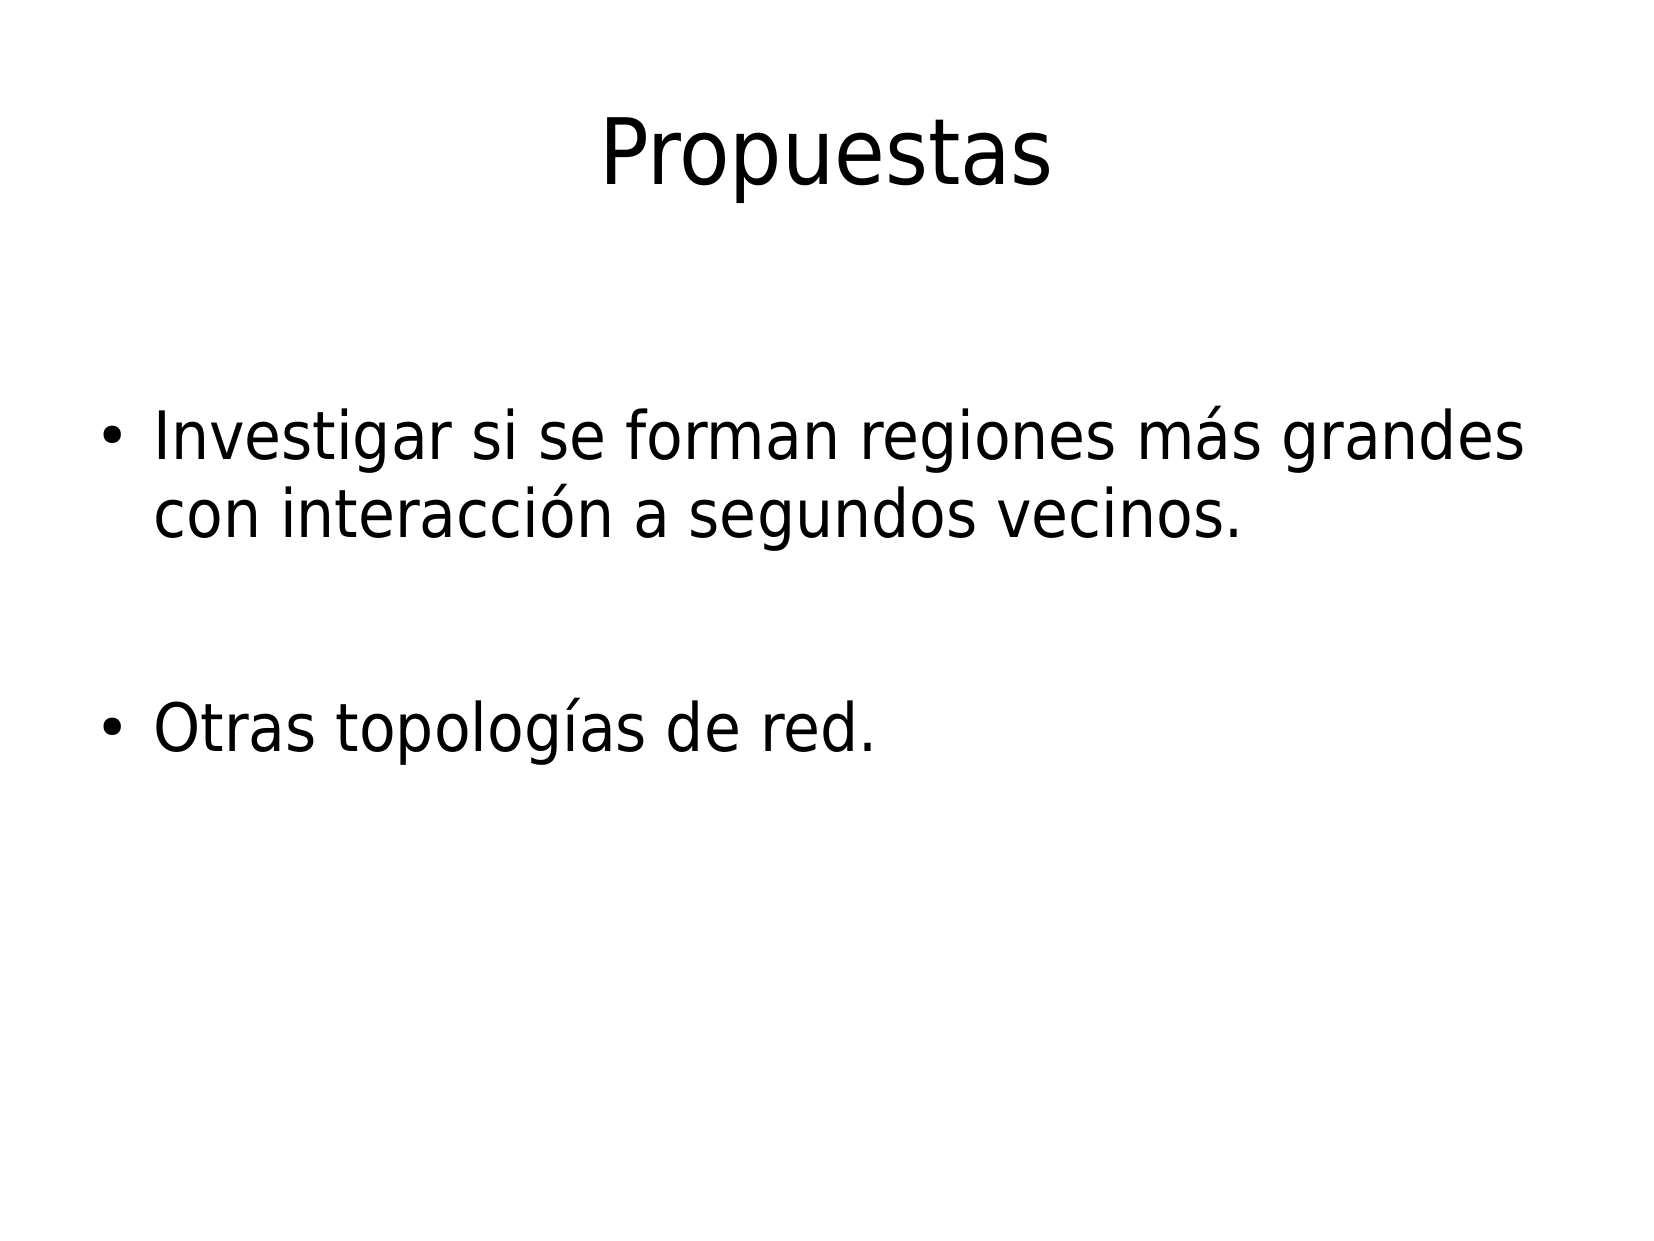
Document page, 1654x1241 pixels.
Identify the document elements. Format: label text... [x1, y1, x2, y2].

title Propuestas [82, 49, 1571, 257]
list Investigar si se forman regiones más grandes con interacción a segundos vecinos. Otras topologías de red. [82, 290, 1571, 1010]
